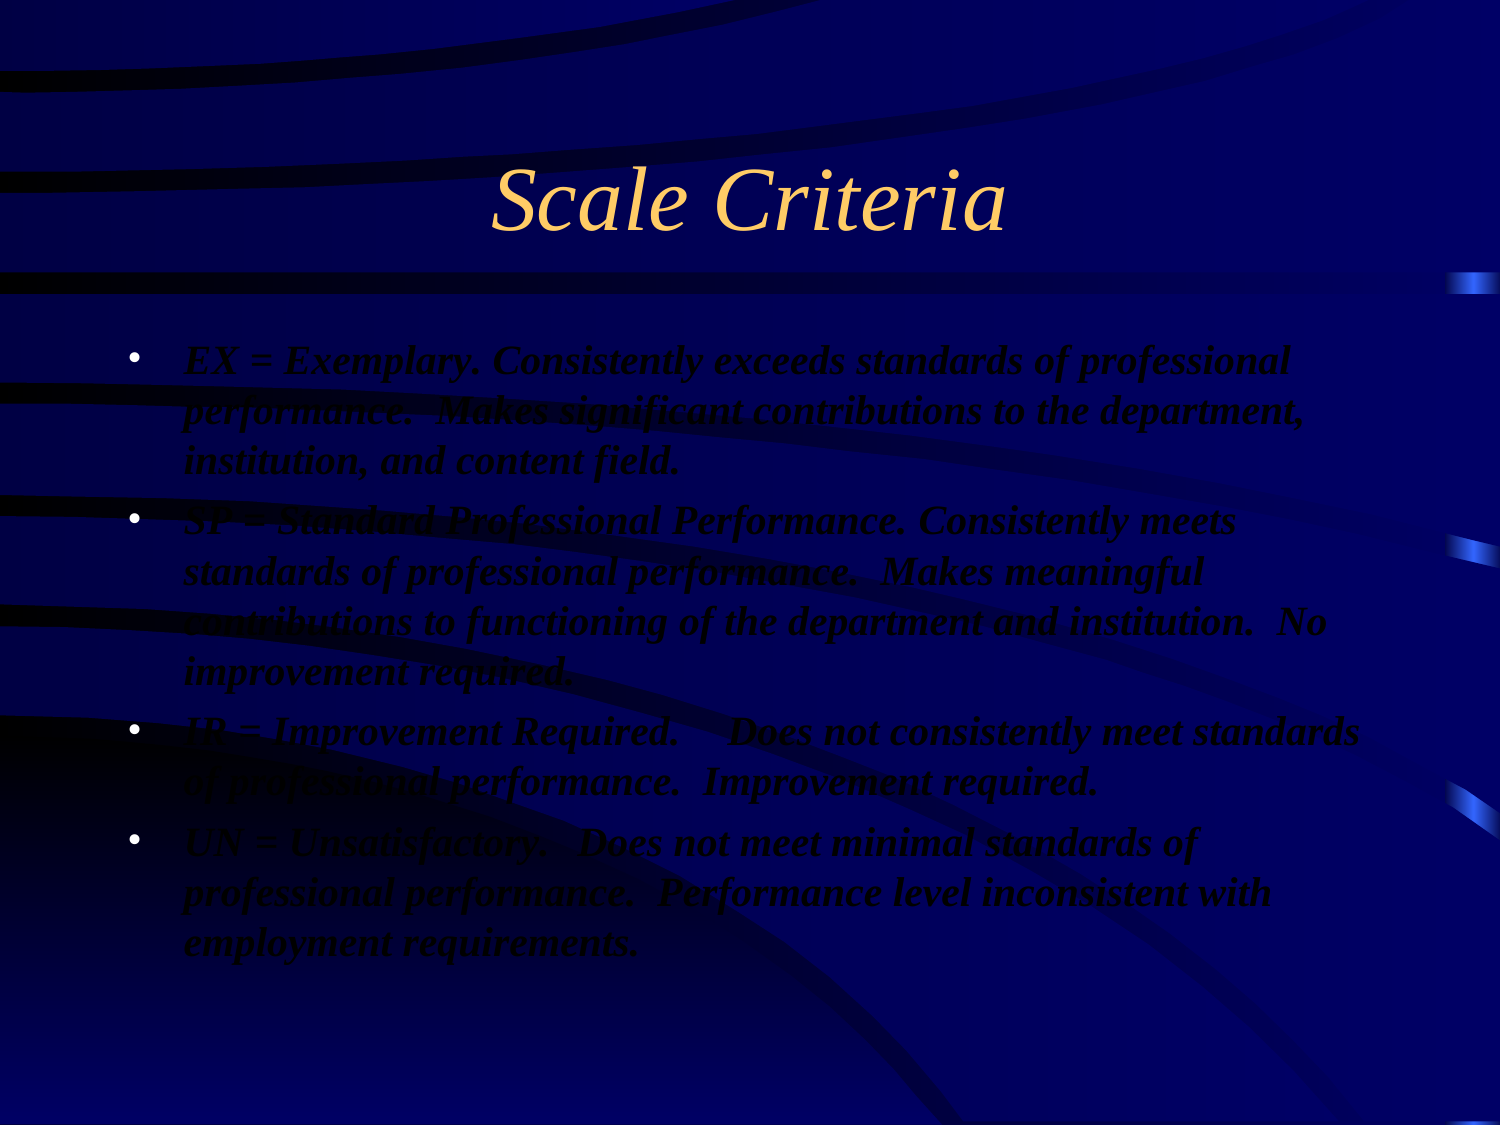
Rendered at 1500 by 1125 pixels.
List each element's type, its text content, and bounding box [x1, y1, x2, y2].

list EX = Exemplary. Consistently exceeds standards of professional performance. Makes significant contributions to the department, institution, and content field. SP = Standard Professional Performance. Consistently meets standards of professional performance. Makes meaningful contributions to functioning of the department and institution. No improvement required. IR = Improvement Required. Does not consistently meet standards of professional performance. Improvement required. UN = Unsatisfactory. Does not meet minimal standards of professional performance. Performance level inconsistent with employment requirements. [112, 324, 1388, 1000]
title Scale Criteria [112, 99, 1388, 288]
